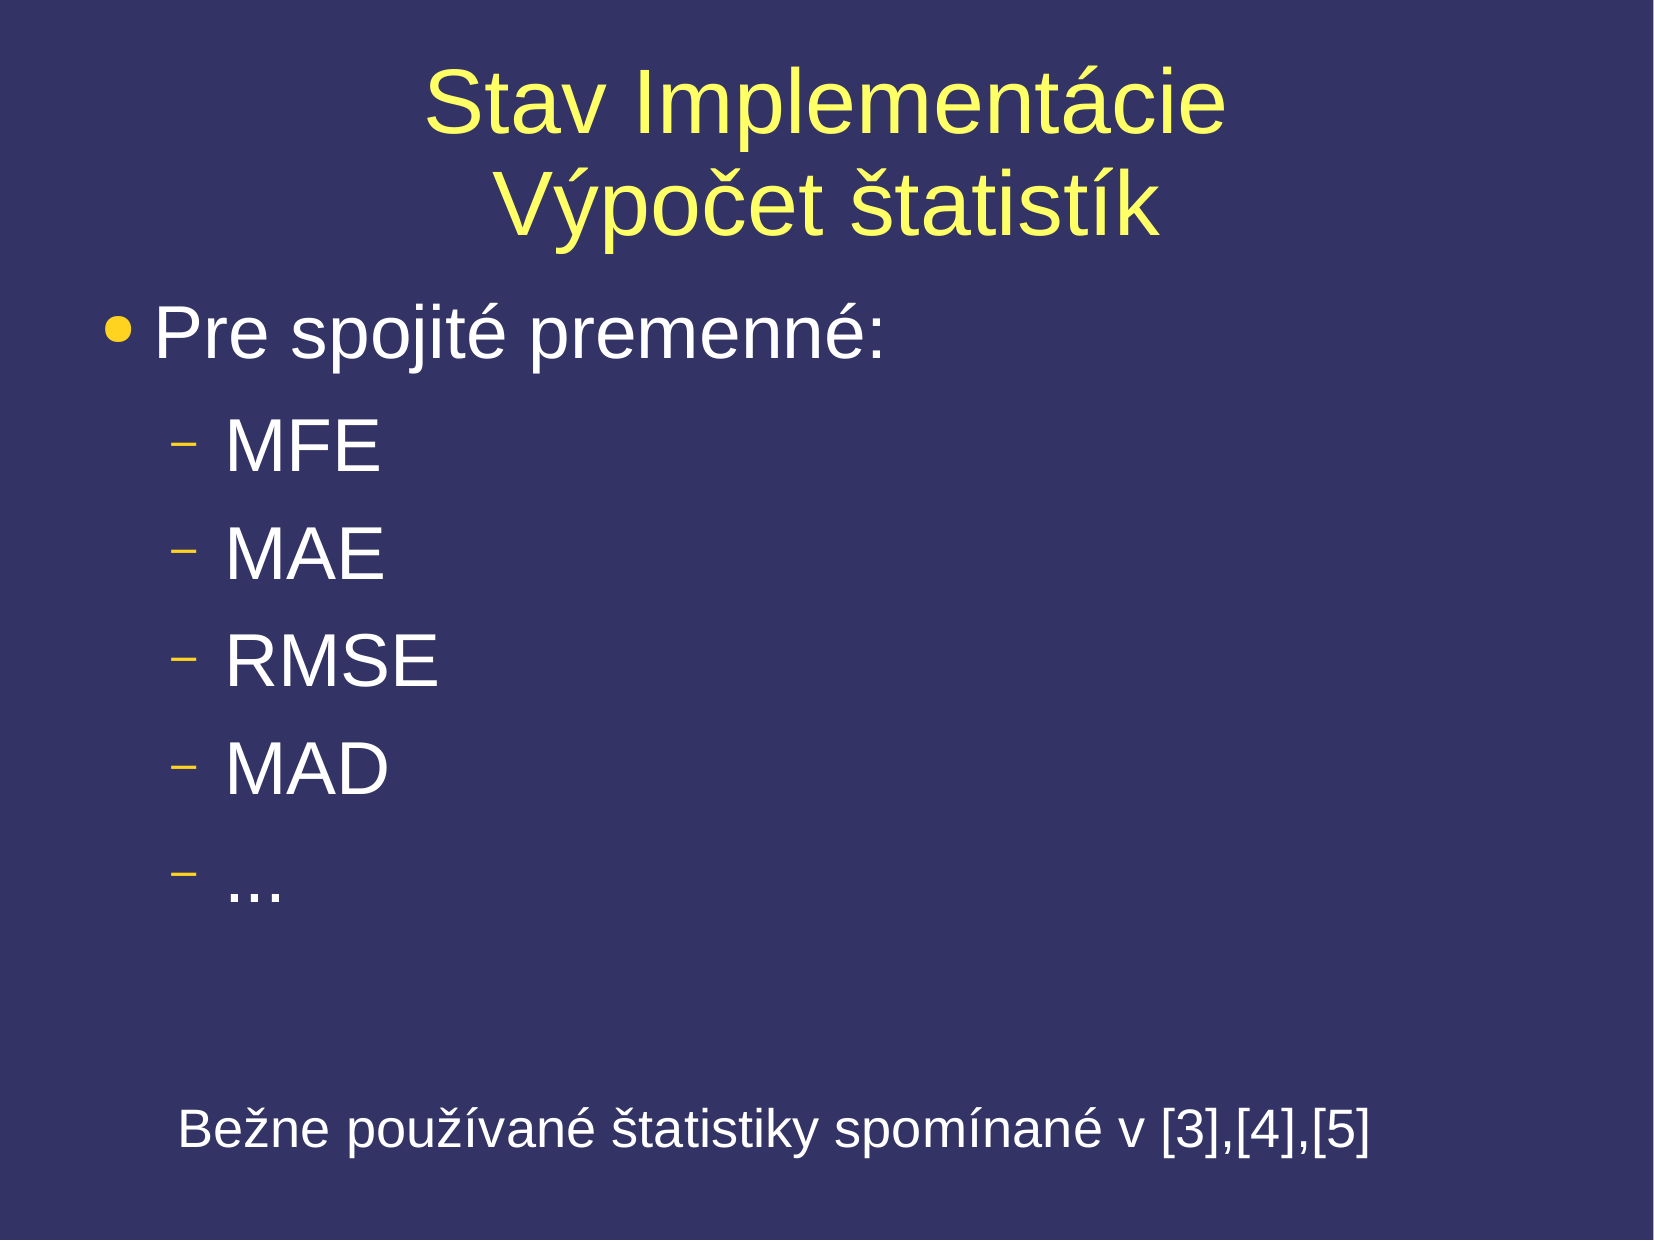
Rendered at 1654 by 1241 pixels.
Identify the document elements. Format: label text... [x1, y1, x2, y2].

title Stav Implementácie Výpočet štatistík [82, 49, 1571, 257]
list Pre spojité premenné: MFE MAE RMSE MAD ... [82, 290, 1571, 934]
list Bežne používané štatistiky spomínané v [3],[4],[5] [177, 1098, 1489, 1182]
